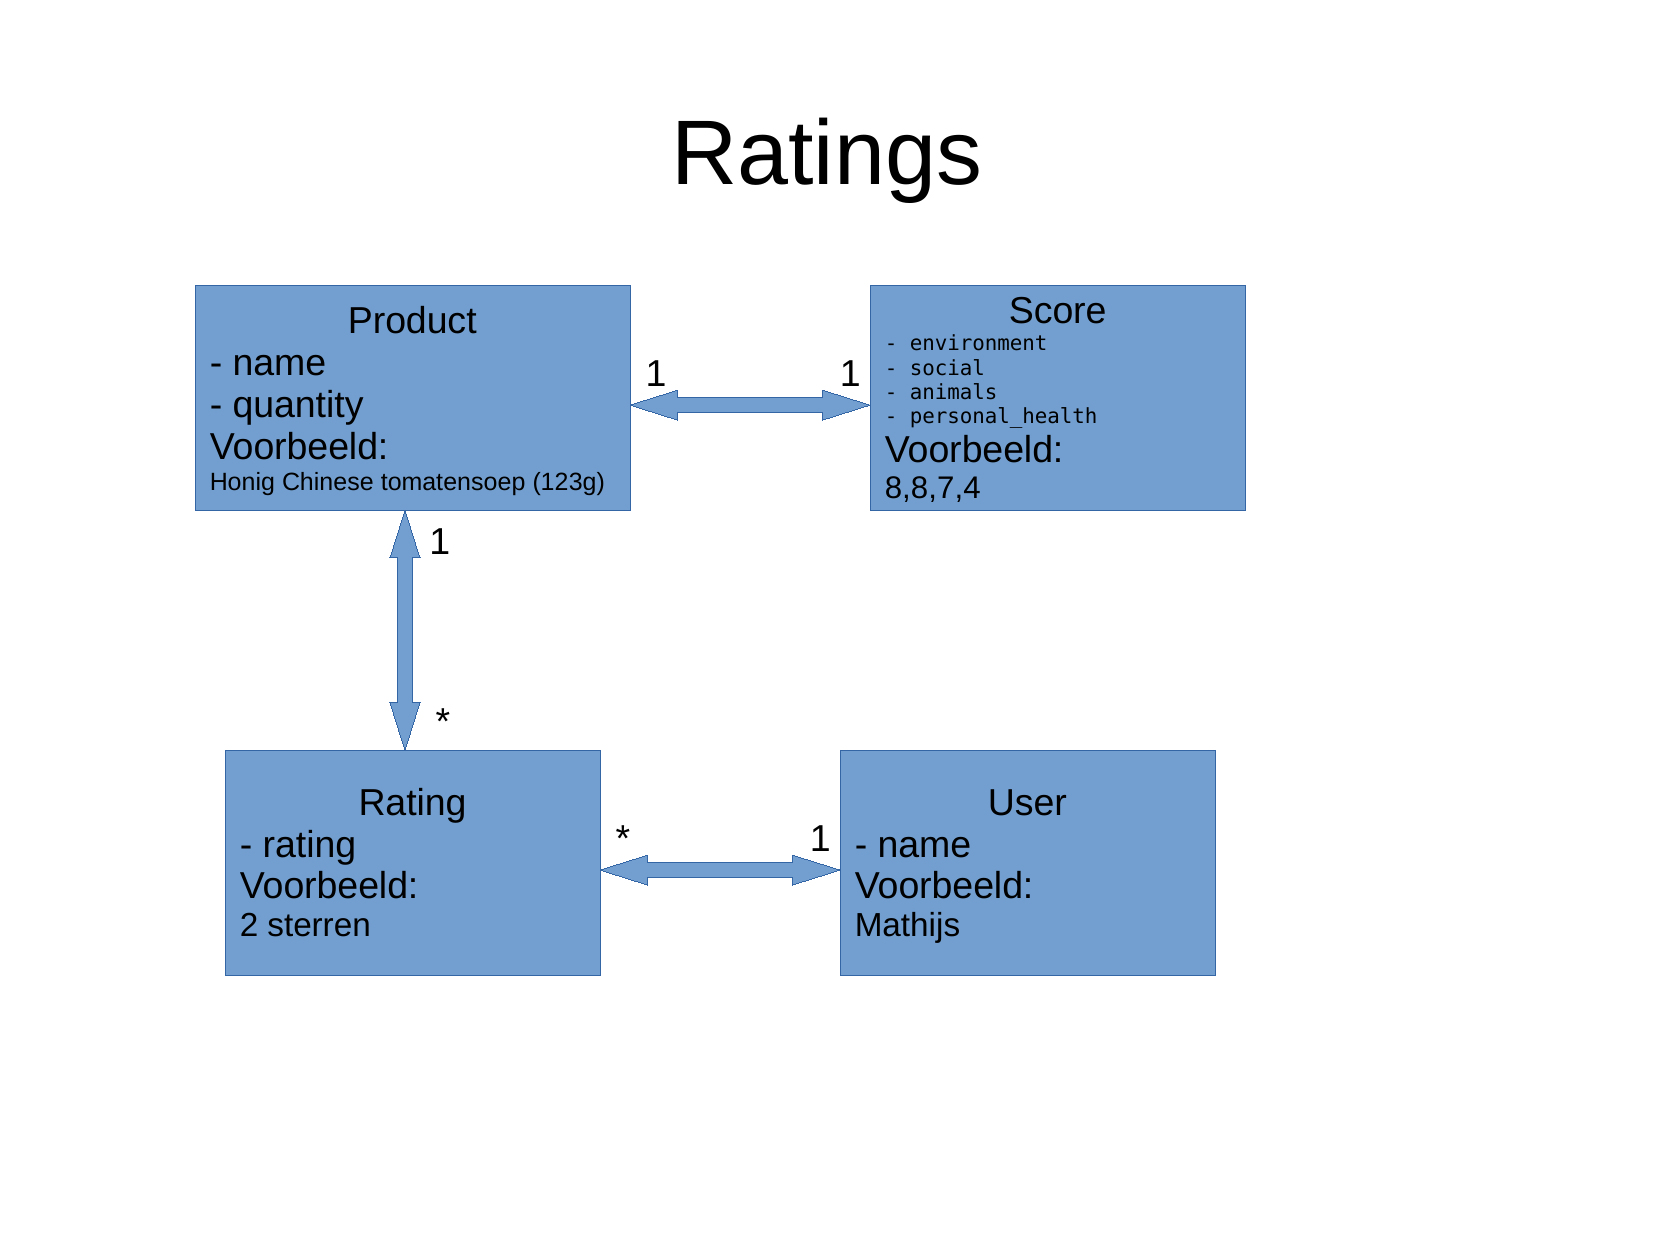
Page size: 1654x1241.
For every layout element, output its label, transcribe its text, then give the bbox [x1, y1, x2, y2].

text_box Score - environment - social - animals - personal_health Voorbeeld: 8,8,7,4 [870, 285, 1246, 511]
text_box 1 [795, 810, 846, 882]
text_box * [600, 810, 646, 882]
text_box 1 [414, 513, 466, 571]
text_box * [420, 693, 466, 751]
title Ratings [82, 49, 1571, 257]
text_box User - name Voorbeeld: Mathijs [840, 750, 1216, 976]
text_box Rating - rating Voorbeeld: 2 sterren [225, 750, 601, 976]
text_box 1 [630, 345, 676, 417]
text_box [667, 390, 833, 421]
text_box [389, 510, 420, 751]
text_box 1 [825, 345, 876, 417]
text_box [638, 855, 802, 886]
text_box Product - name - quantity Voorbeeld: Honig Chinese tomatensoep (123g) [195, 285, 631, 511]
